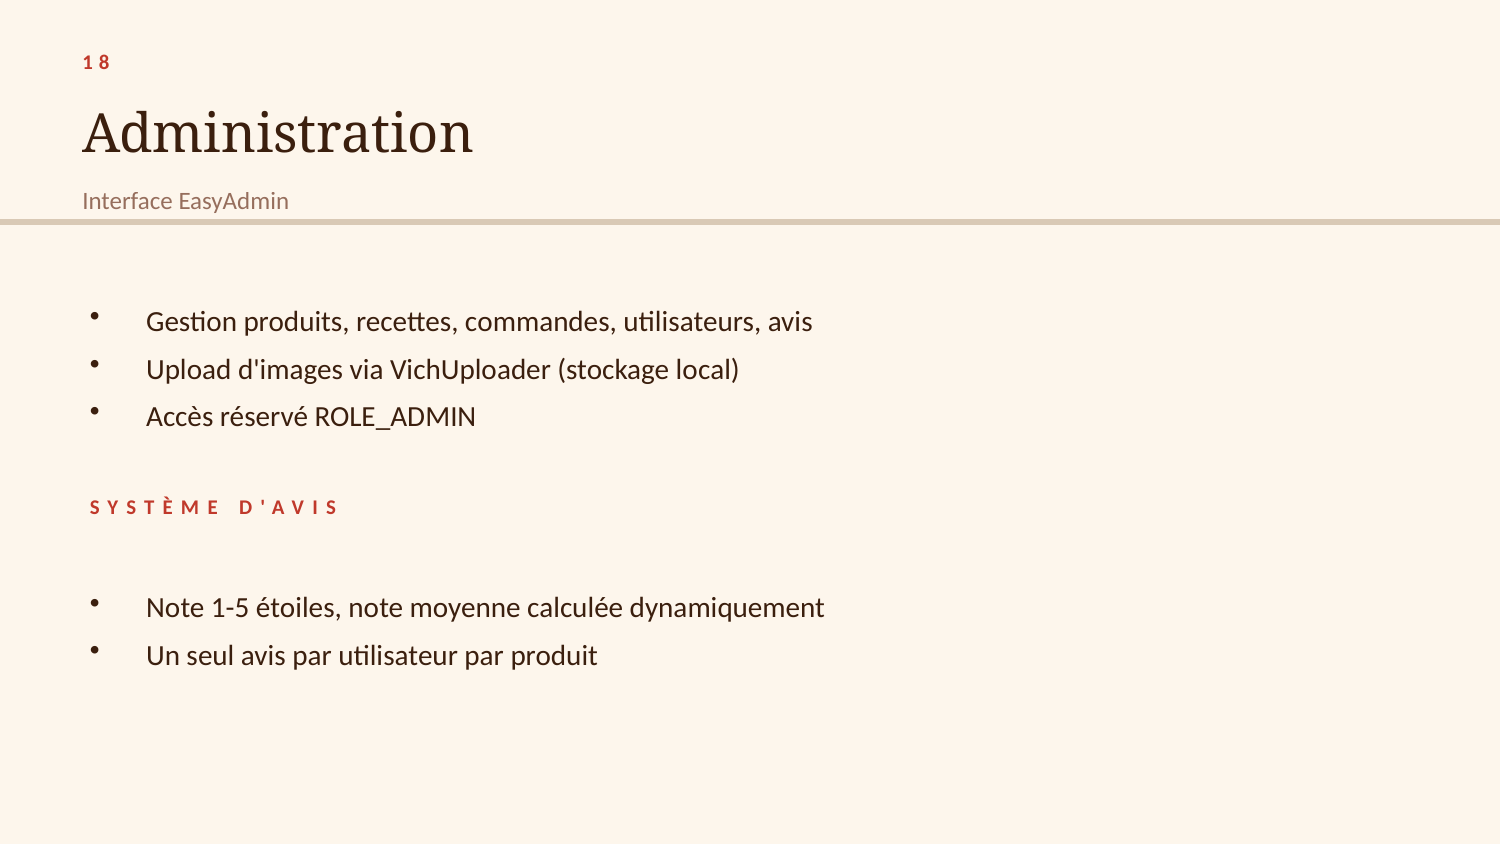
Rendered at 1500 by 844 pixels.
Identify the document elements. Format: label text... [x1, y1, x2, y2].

text_box Administration [67, 82, 1433, 176]
text_box 18 [67, 41, 218, 80]
text_box Gestion produits, recettes, commandes, utilisateurs, avis Upload d'images via VichUploader (stockage local) Accès réservé ROLE_ADMIN [74, 262, 1425, 473]
text_box Note 1-5 étoiles, note moyenne calculée dynamiquement Un seul avis par utilisateur par produit [74, 532, 1425, 728]
text_box SYSTÈME D'AVIS [74, 487, 825, 525]
text_box Interface EasyAdmin [67, 176, 1433, 222]
text_box [0, 0, 1500, 225]
